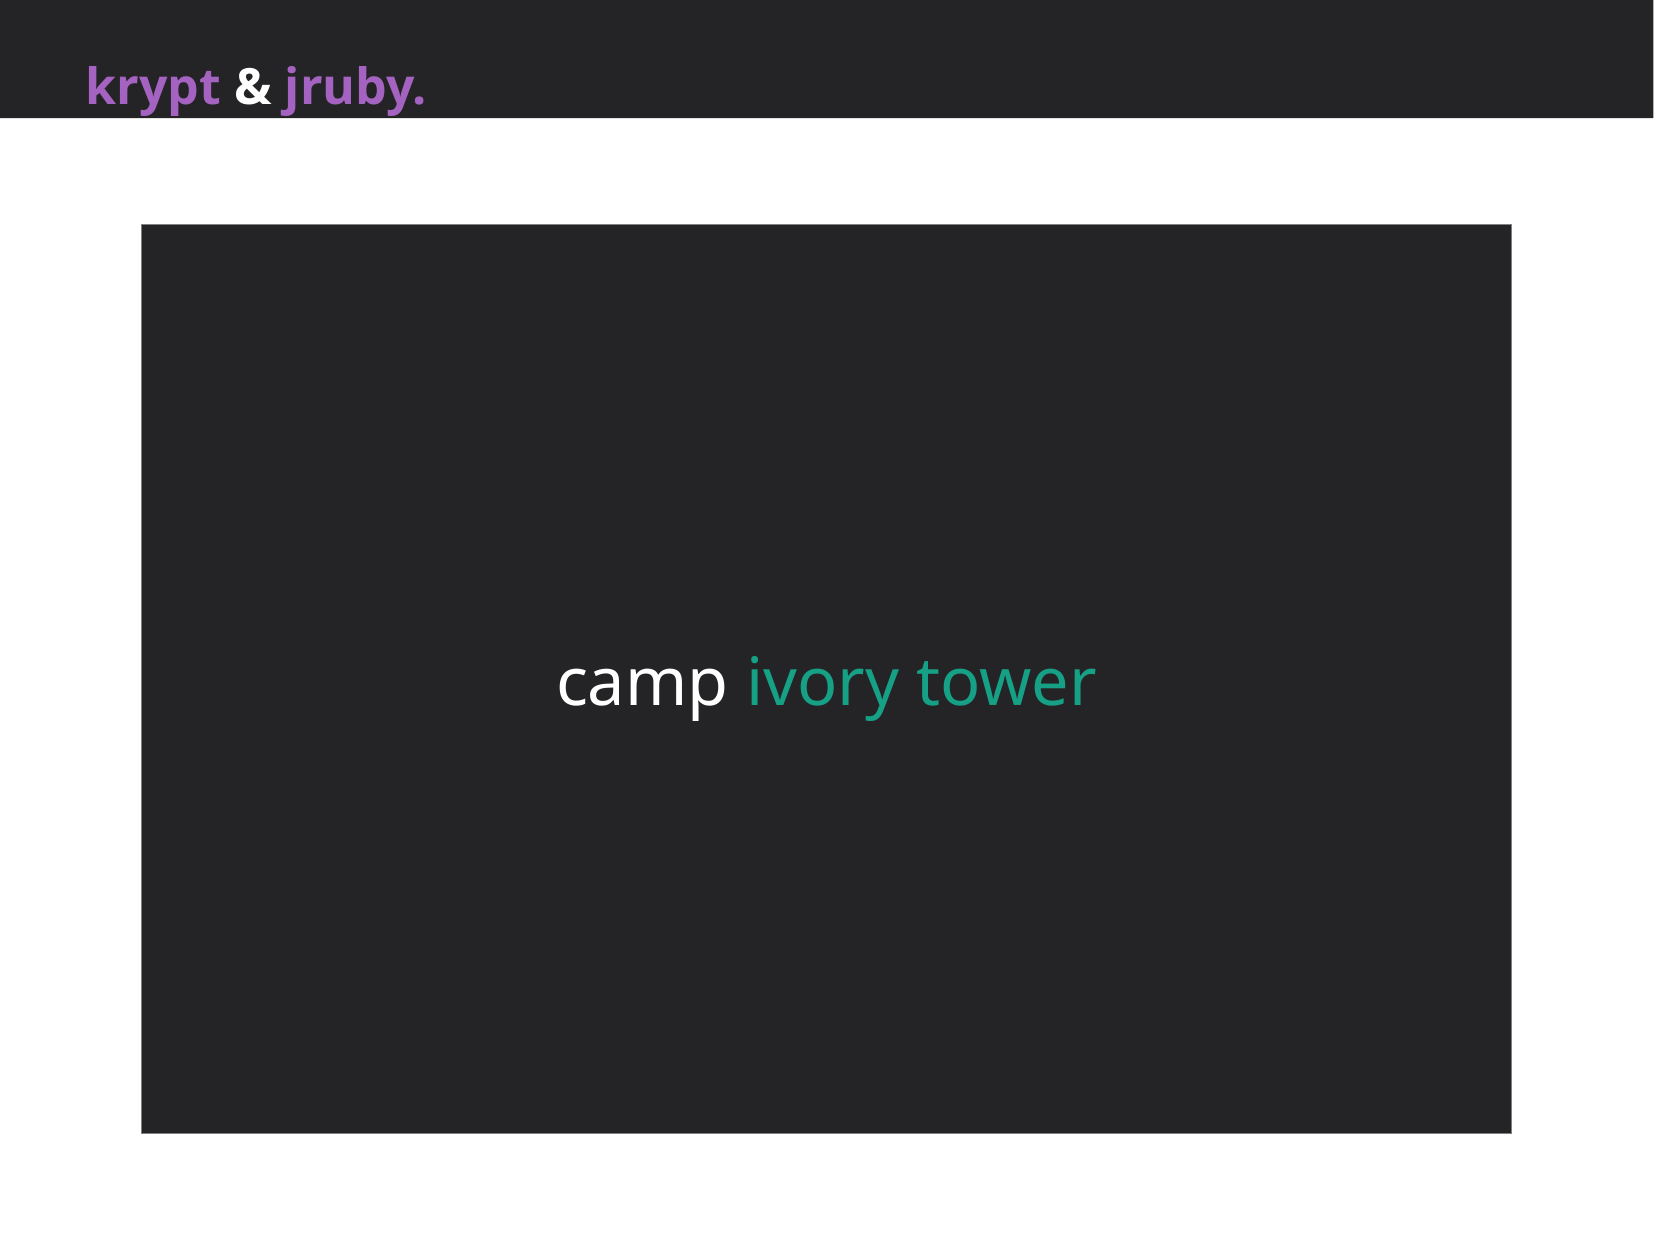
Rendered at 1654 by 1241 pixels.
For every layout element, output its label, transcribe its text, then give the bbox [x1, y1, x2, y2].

text_box camp ivory tower [141, 224, 1512, 1134]
text_box [165, 531, 1441, 1087]
text_box krypt & jruby. [70, 43, 1359, 119]
text_box [0, 0, 1654, 119]
